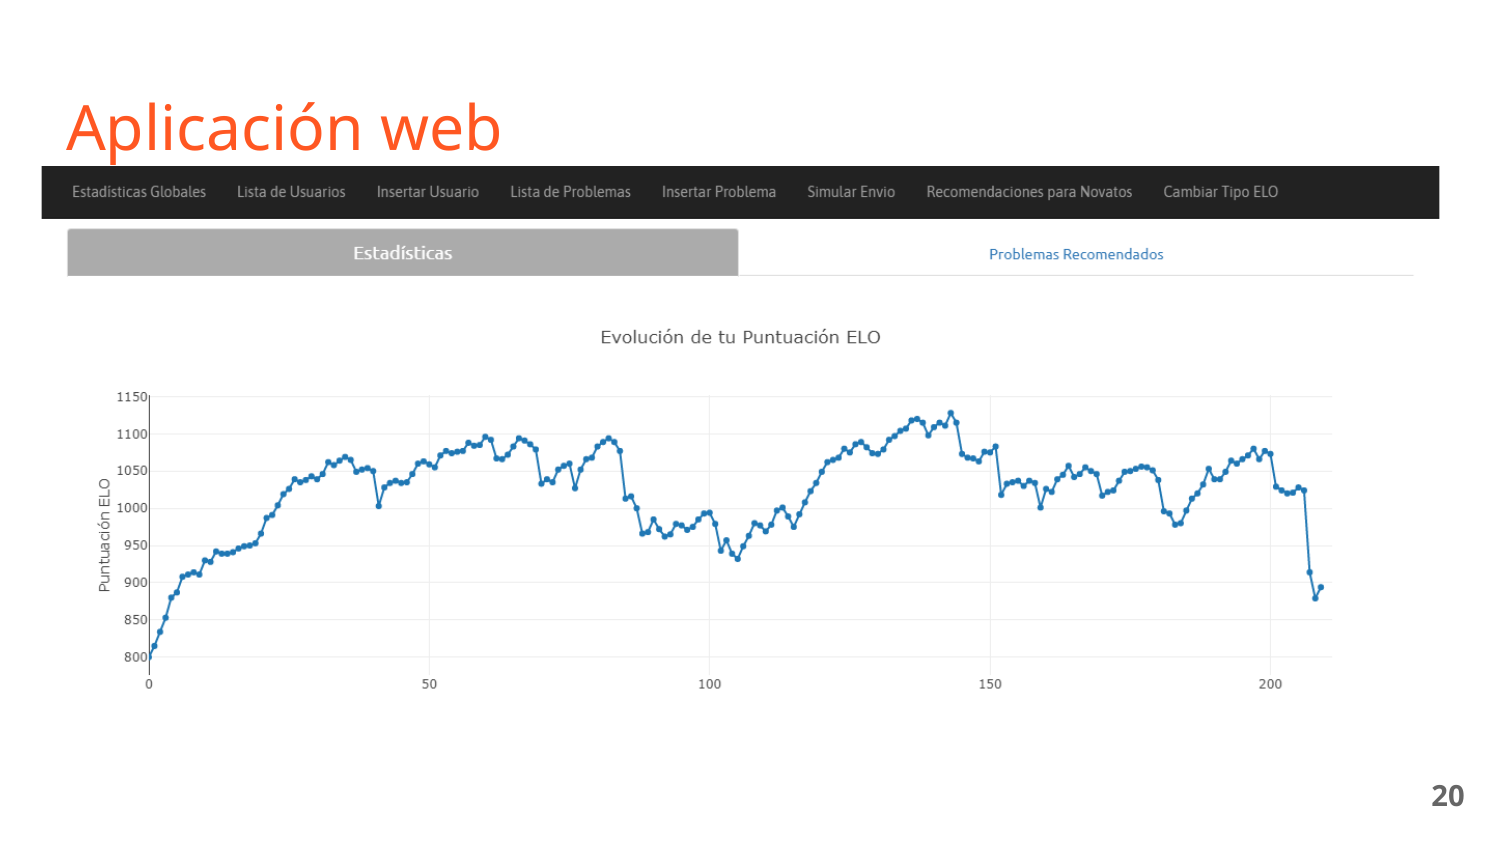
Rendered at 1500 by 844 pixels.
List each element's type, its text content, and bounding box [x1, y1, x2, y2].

slide_number <number> [1389, 764, 1480, 830]
picture [41, 166, 1440, 728]
title Aplicación web [51, 72, 1449, 167]
